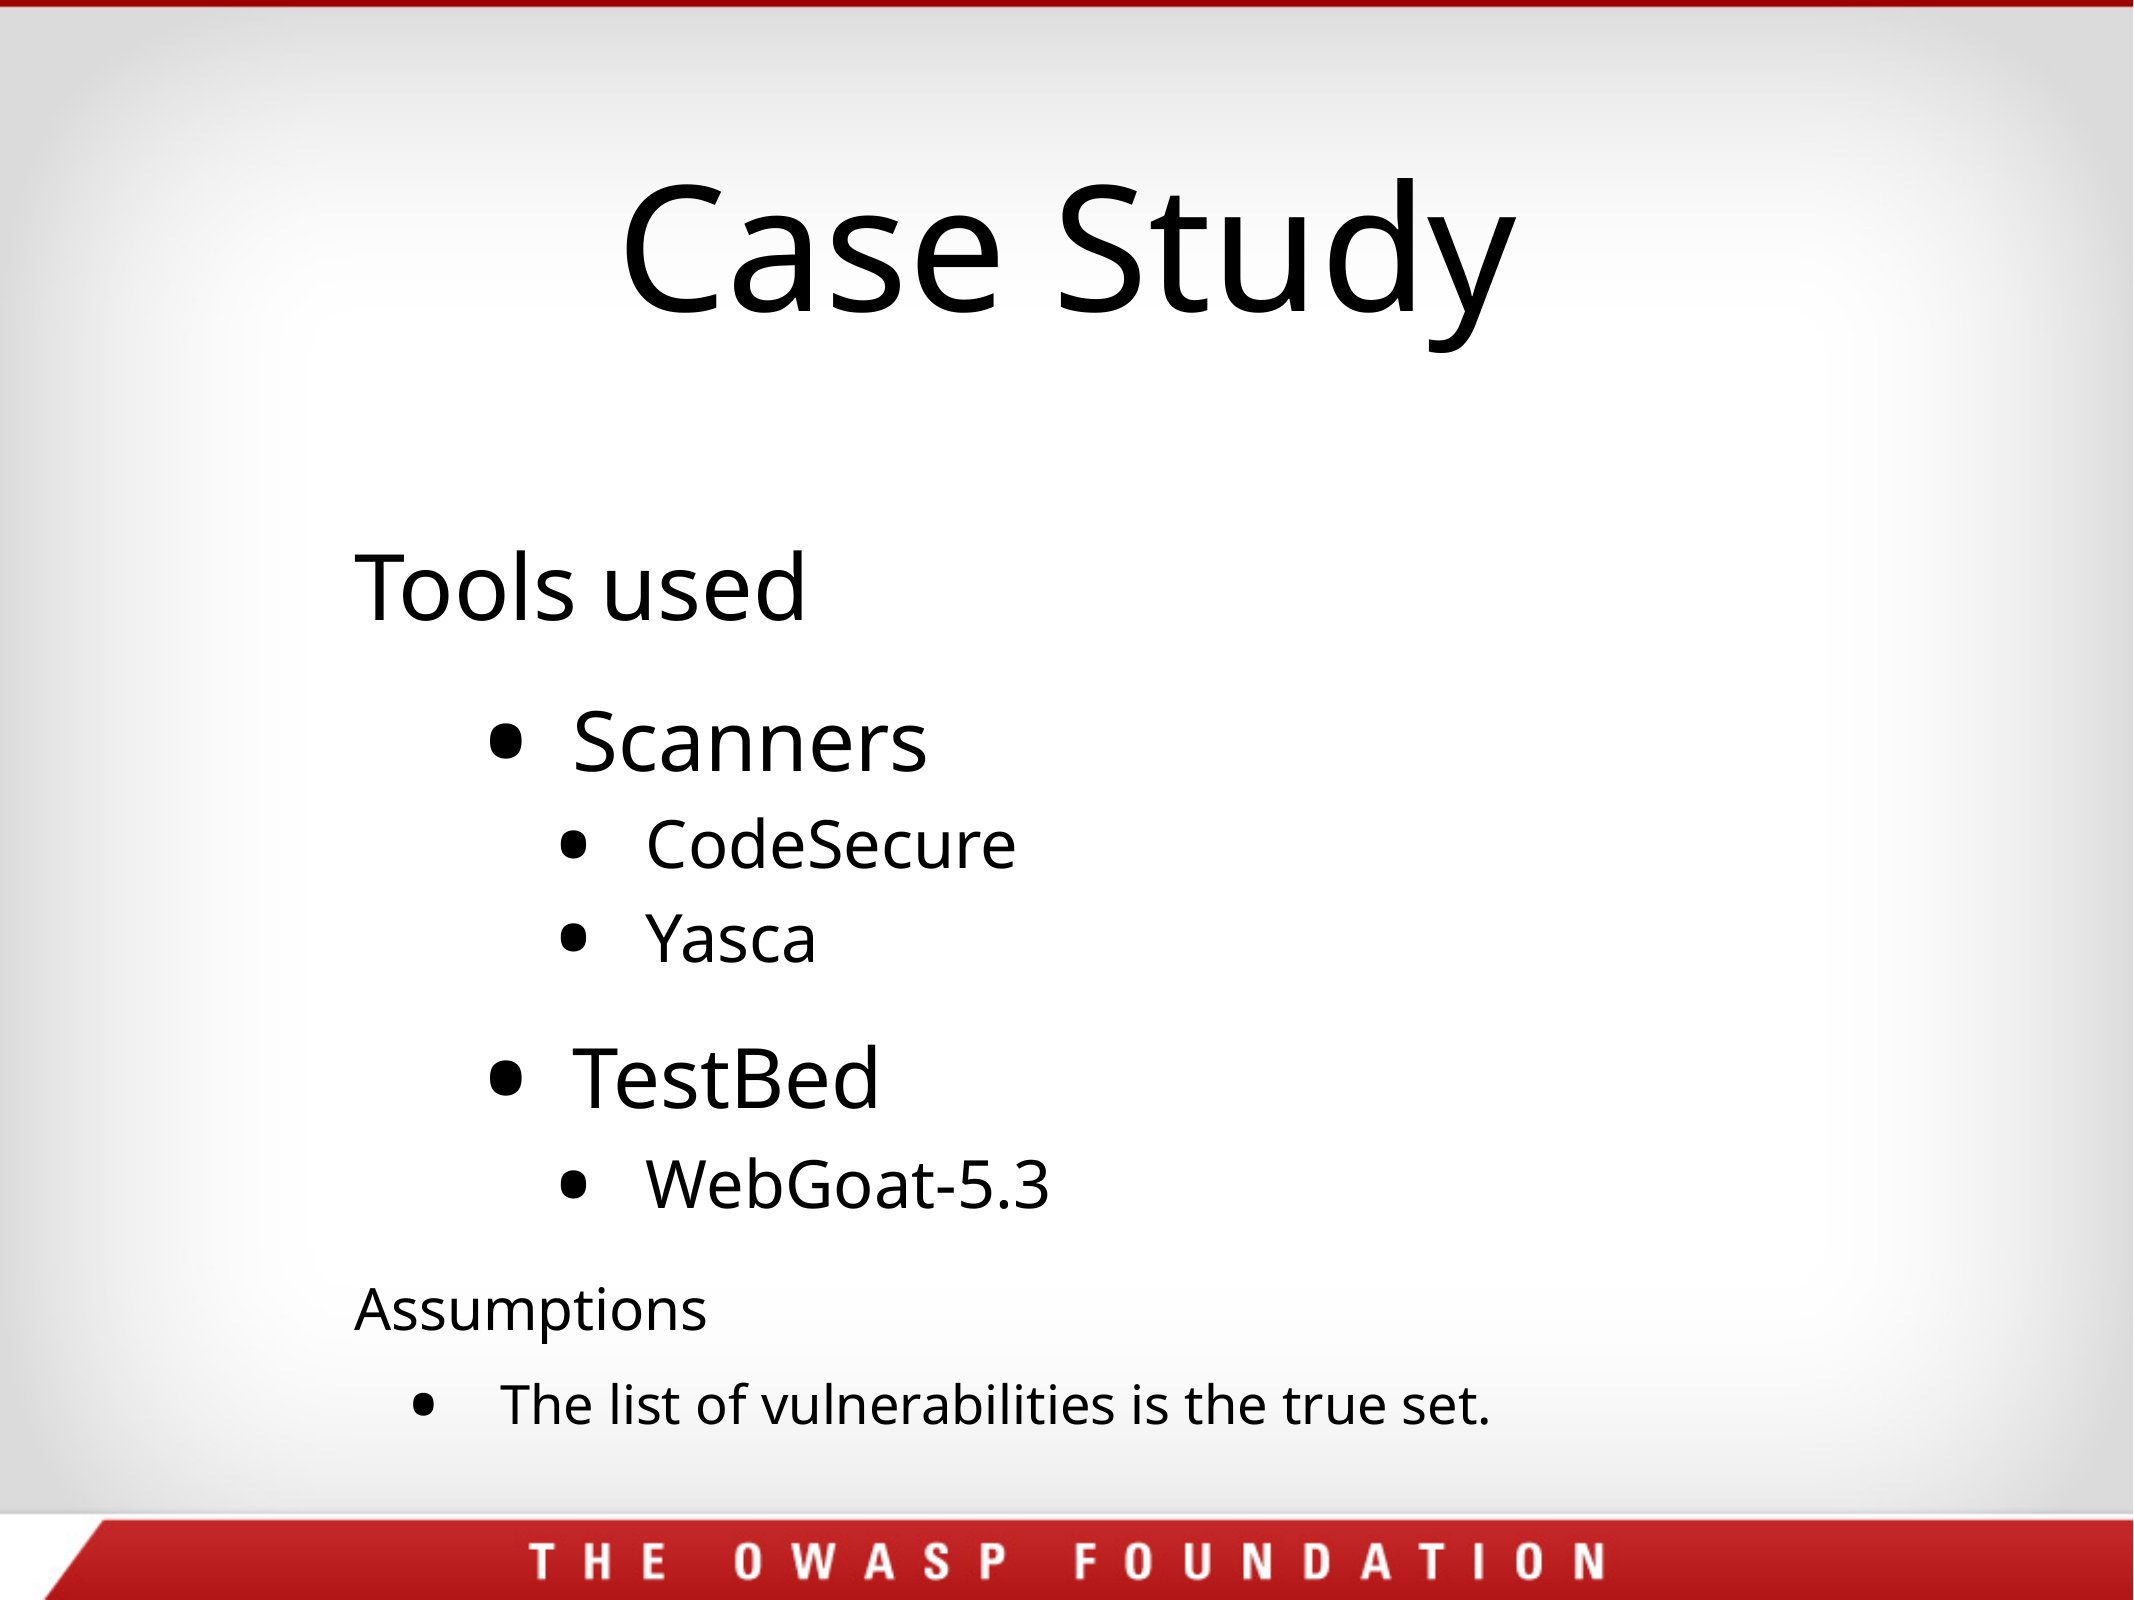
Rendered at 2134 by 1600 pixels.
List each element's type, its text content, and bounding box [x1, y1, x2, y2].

picture [0, 0, 2134, 1600]
title Case Study [208, 22, 1925, 454]
list Tools used Scanners CodeSecure Yasca TestBed WebGoat-5.3 Assumptions The list of vulnerabilities is the true set. [208, 454, 1925, 1510]
